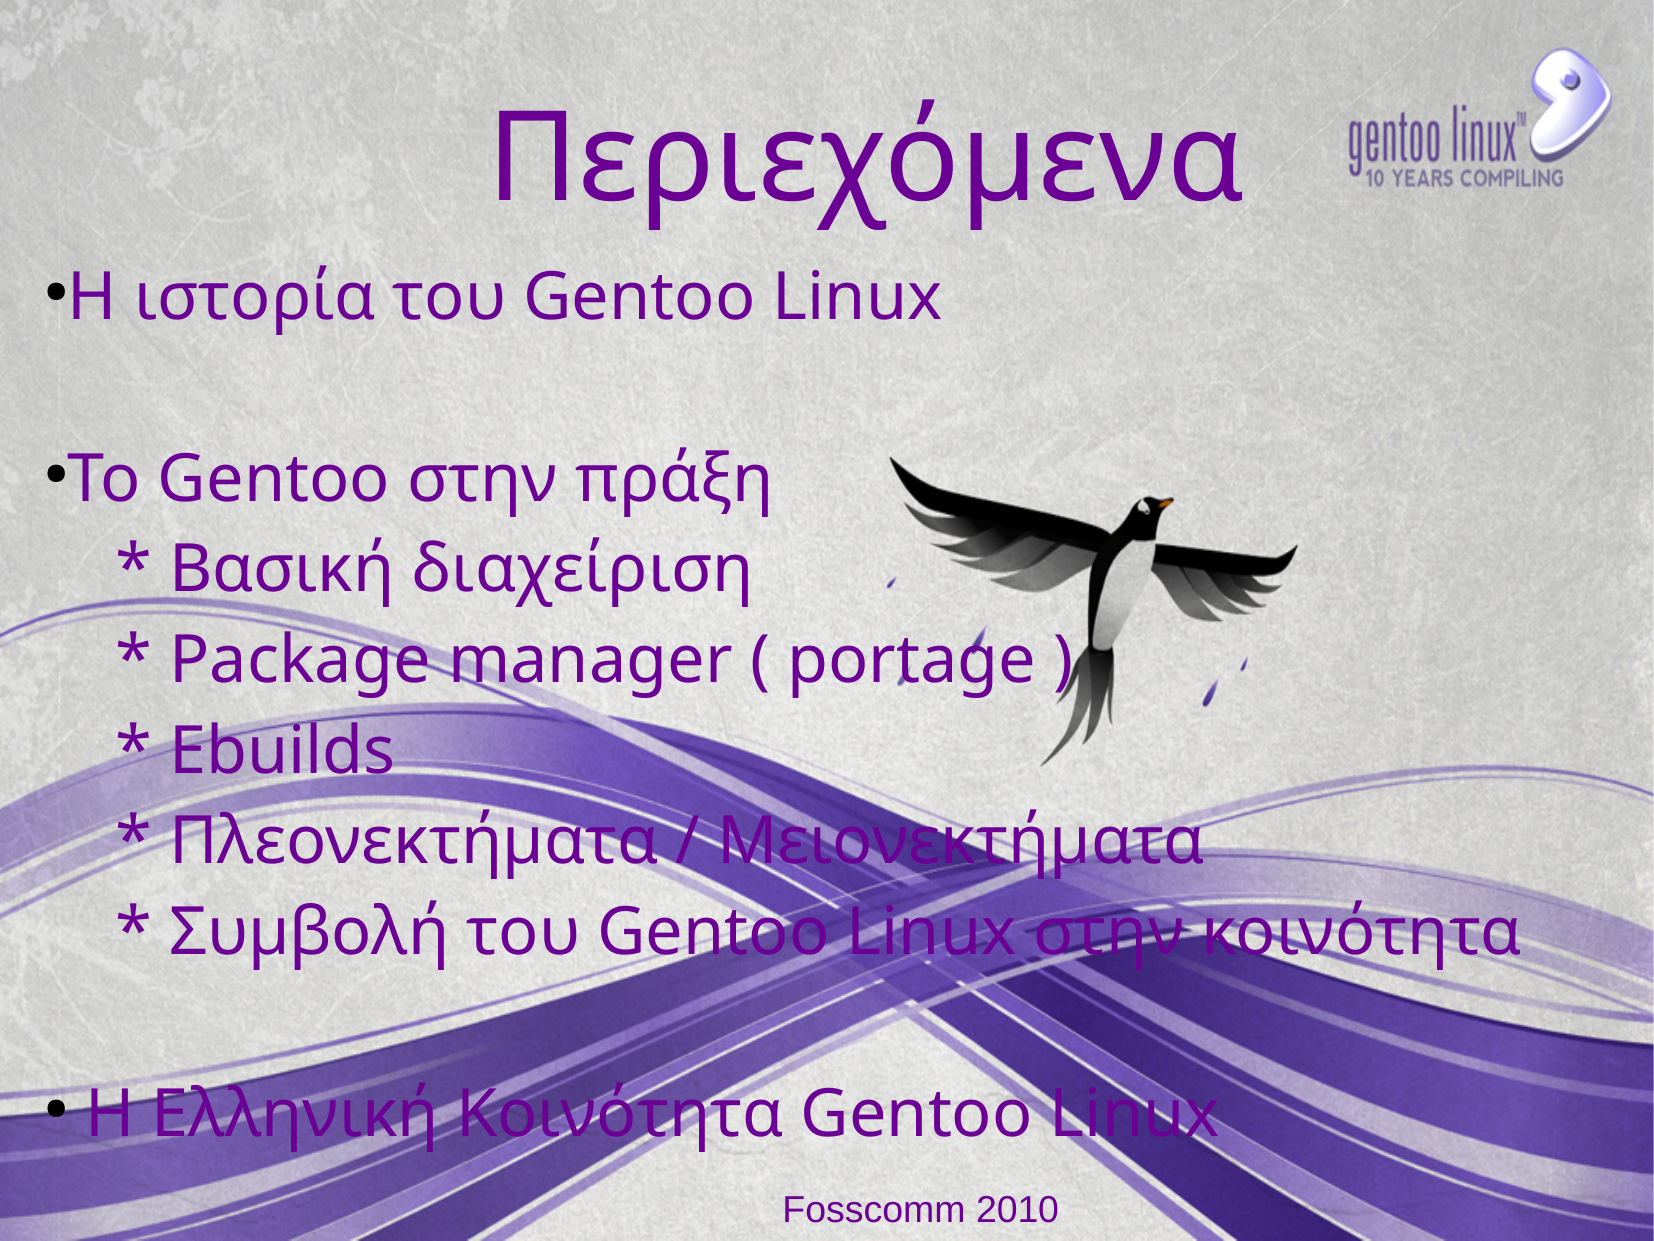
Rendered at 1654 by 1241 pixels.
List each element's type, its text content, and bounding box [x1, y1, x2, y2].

text_box Η ιστορία του Gentoo Linux To Gentoo στην πράξη * Βασική διαχείριση * Package manager ( portage ) * Ebuilds * Πλεονεκτήματα / Μειονεκτήματα * Συμβολή του Gentoo Linux στην κοινότητα Η Ελληνική Κοινότητα Gentoo Linux [29, 240, 1456, 1241]
text_box Fosscomm 2010 [767, 1181, 1075, 1238]
text_box Περιεχόμενα [472, 59, 1270, 240]
picture [0, 0, 1654, 1241]
